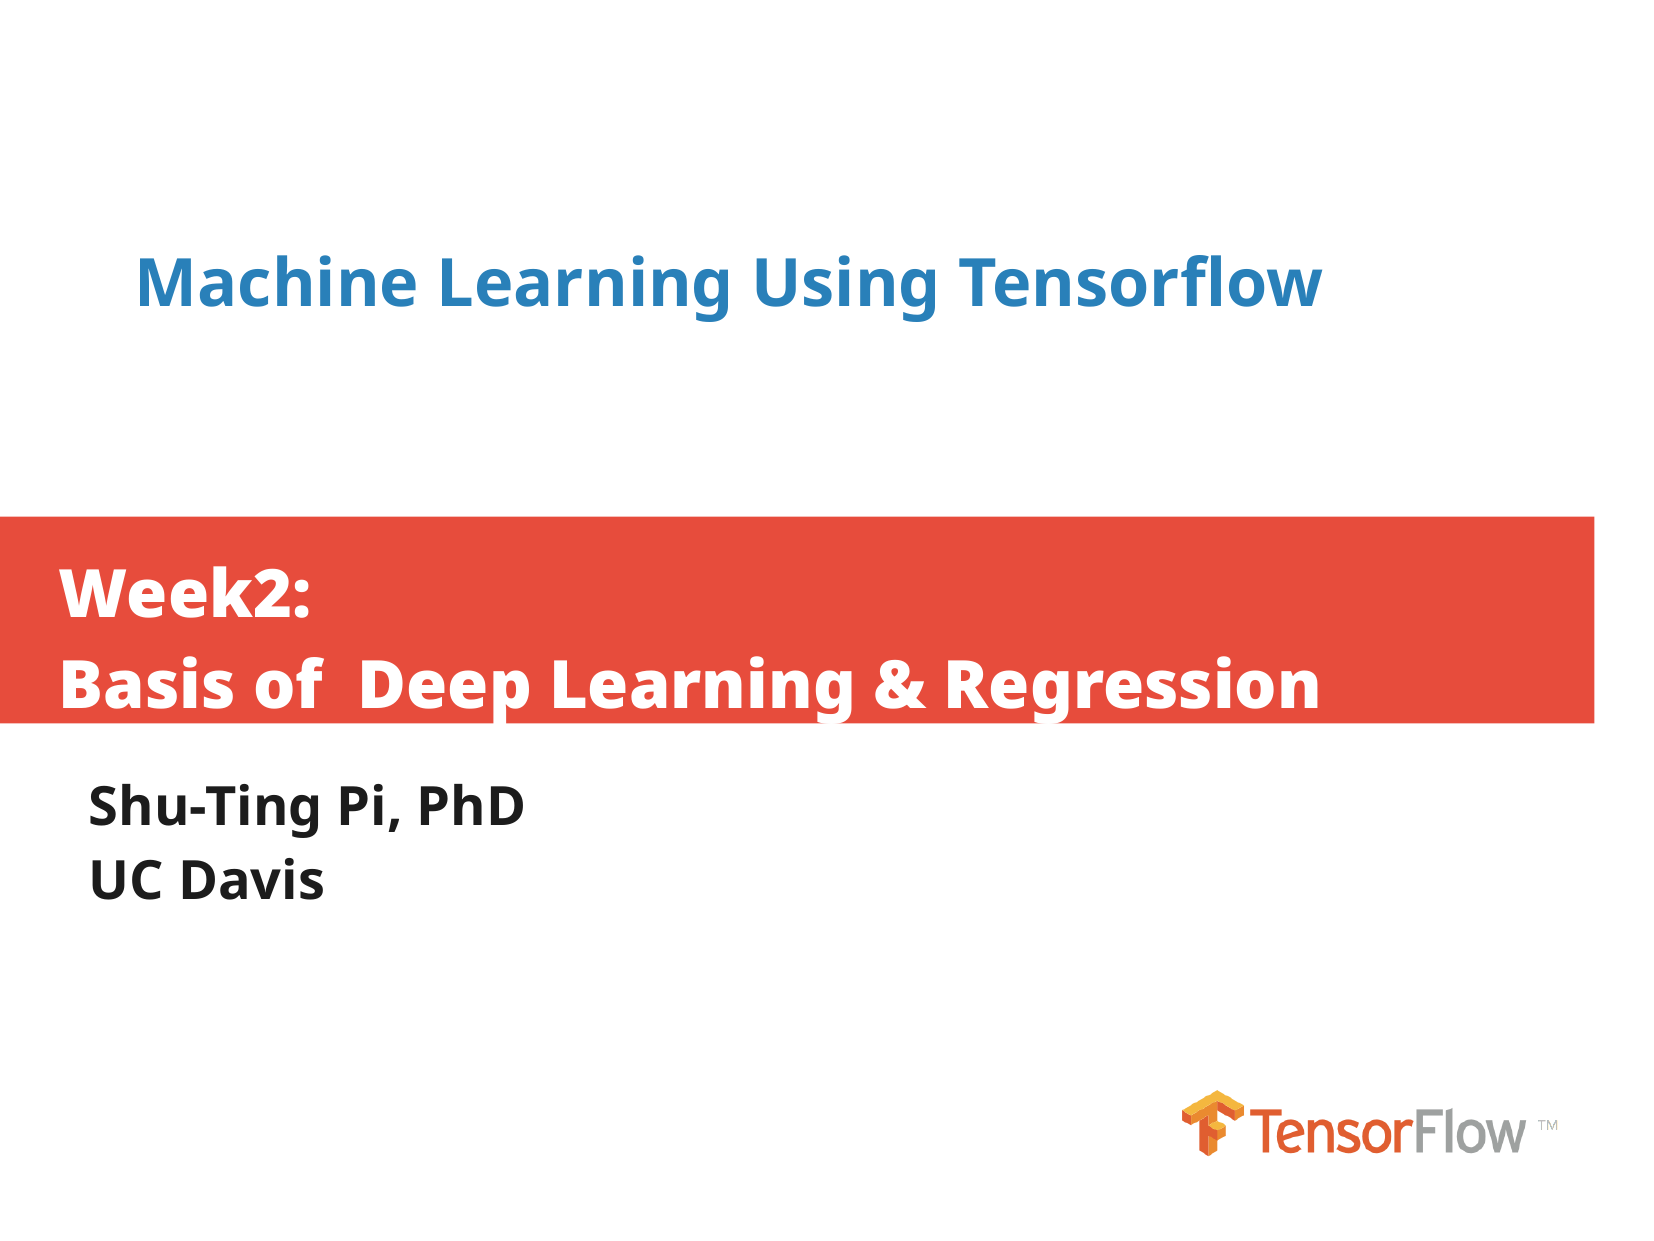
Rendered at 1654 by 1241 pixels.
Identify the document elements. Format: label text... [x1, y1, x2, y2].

text_box Machine Learning Using Tensorflow [120, 227, 1483, 337]
picture [1151, 1028, 1586, 1231]
title Week2: Basis of Deep Learning & Regression [59, 546, 1595, 694]
subtitle Shu-Ting Pi, PhD UC Davis [88, 767, 1595, 1182]
